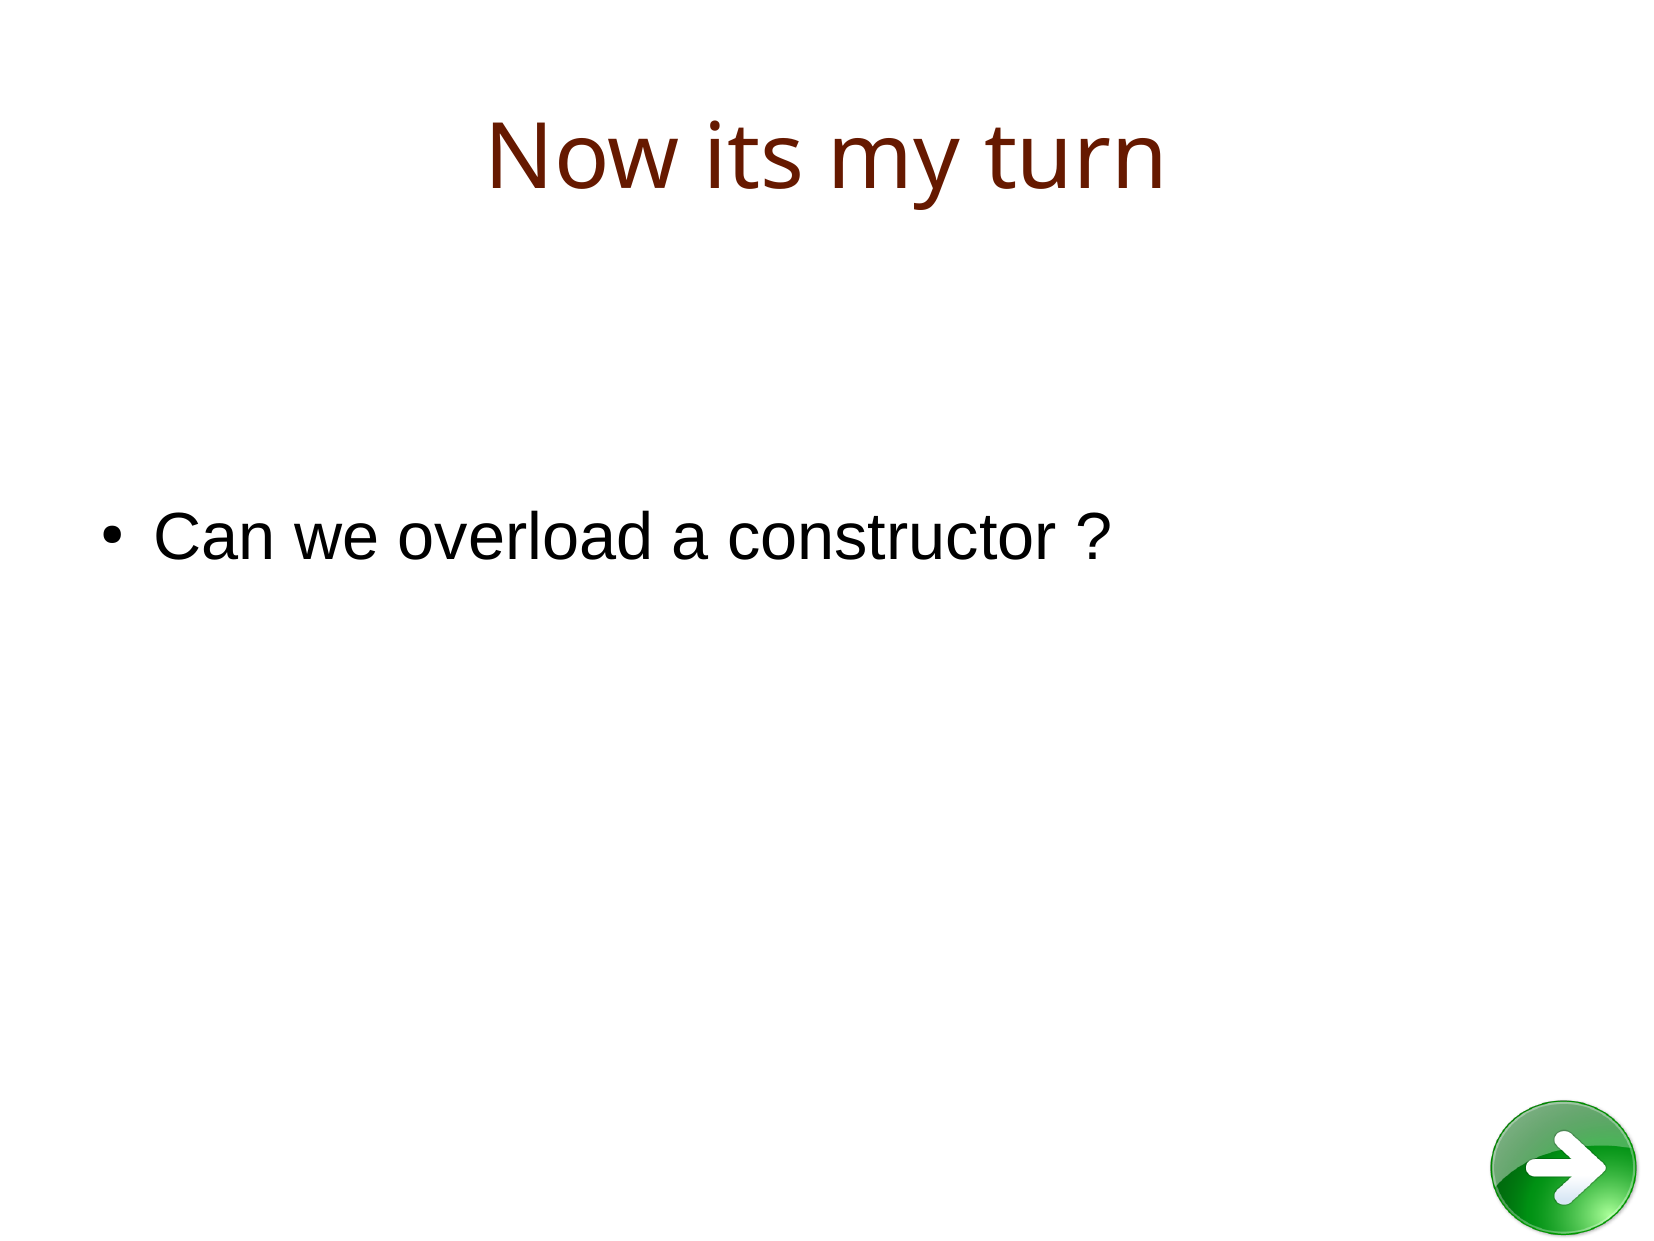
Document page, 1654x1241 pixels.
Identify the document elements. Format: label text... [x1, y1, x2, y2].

picture [1488, 1098, 1641, 1239]
list Can we overload a constructor ? [82, 290, 1571, 1010]
title Now its my turn [82, 49, 1571, 257]
